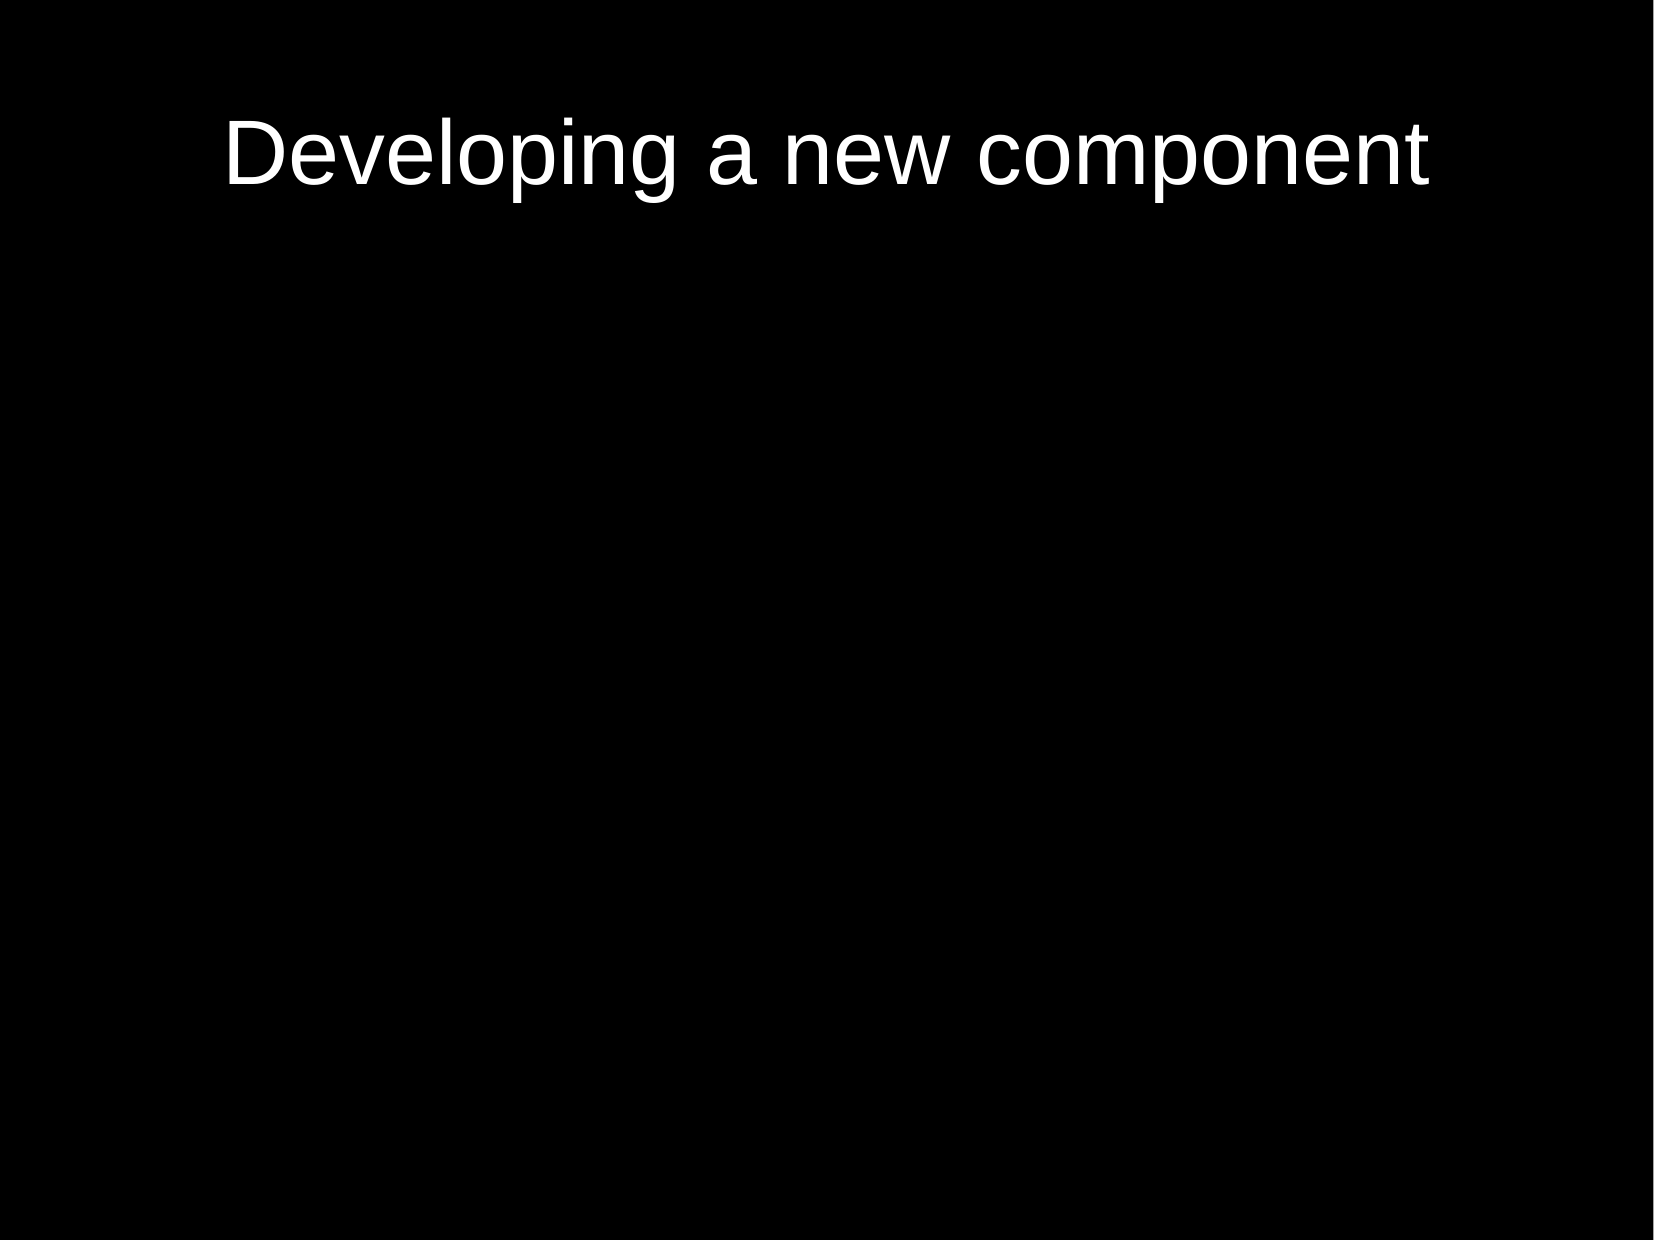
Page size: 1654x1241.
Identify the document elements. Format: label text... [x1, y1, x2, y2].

title Developing a new component [82, 56, 1571, 250]
